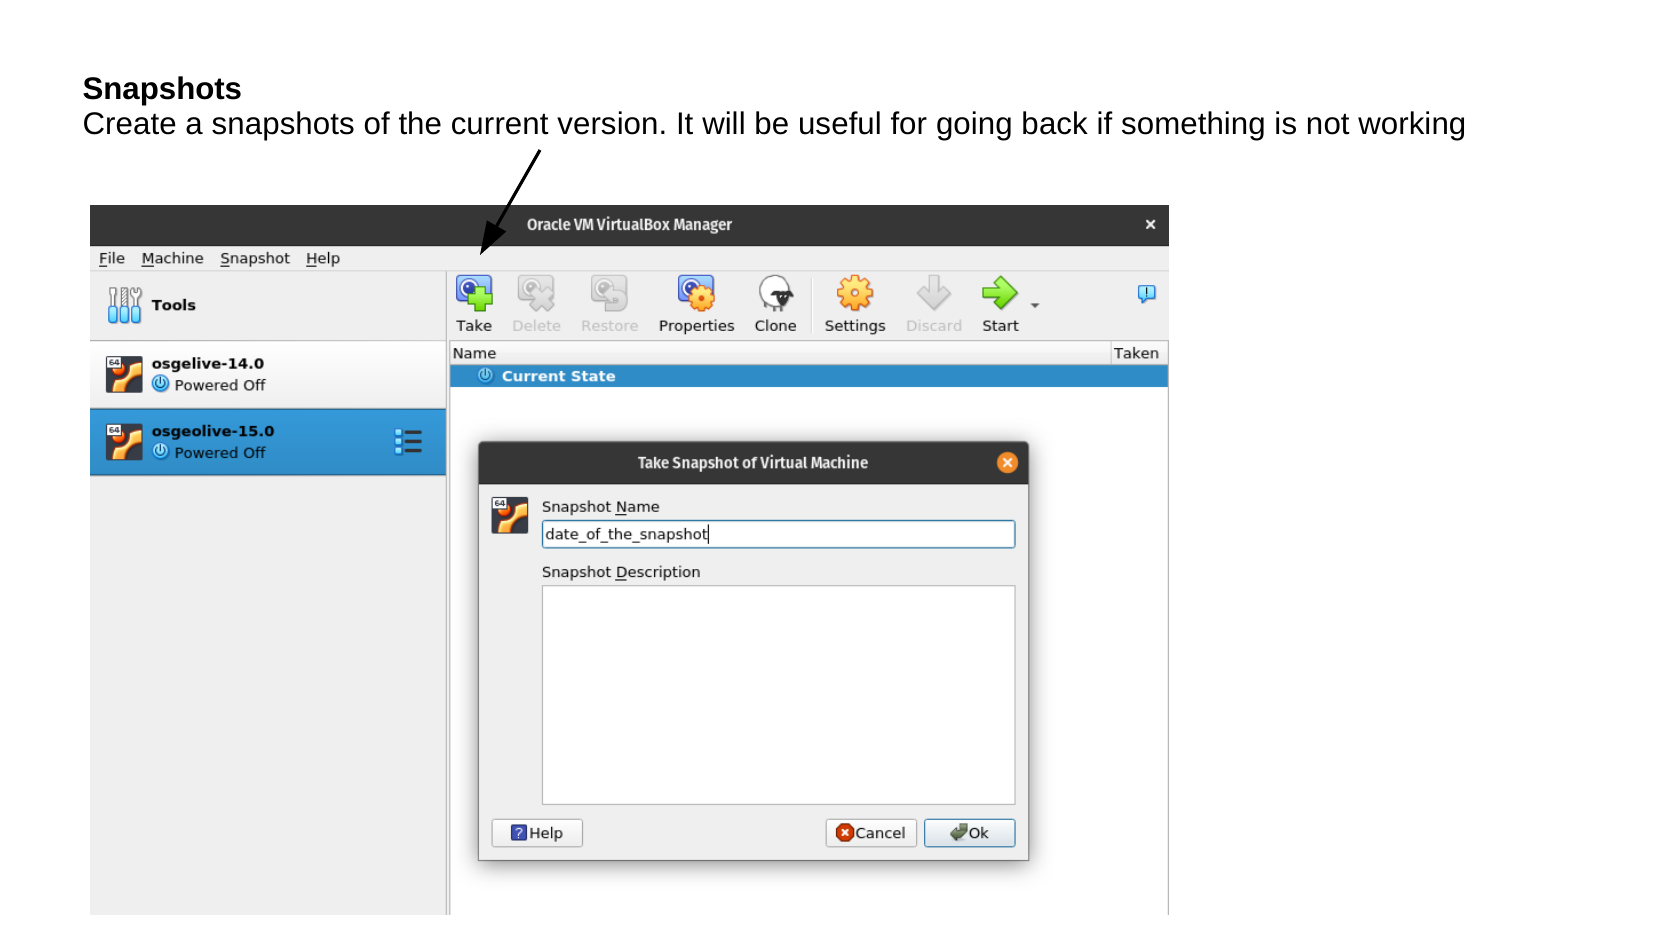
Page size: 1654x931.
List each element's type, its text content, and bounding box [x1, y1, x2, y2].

title Snapshots Create a snapshots of the current version. It will be useful for going back if something is not working [82, 47, 1571, 166]
picture [90, 205, 1169, 915]
